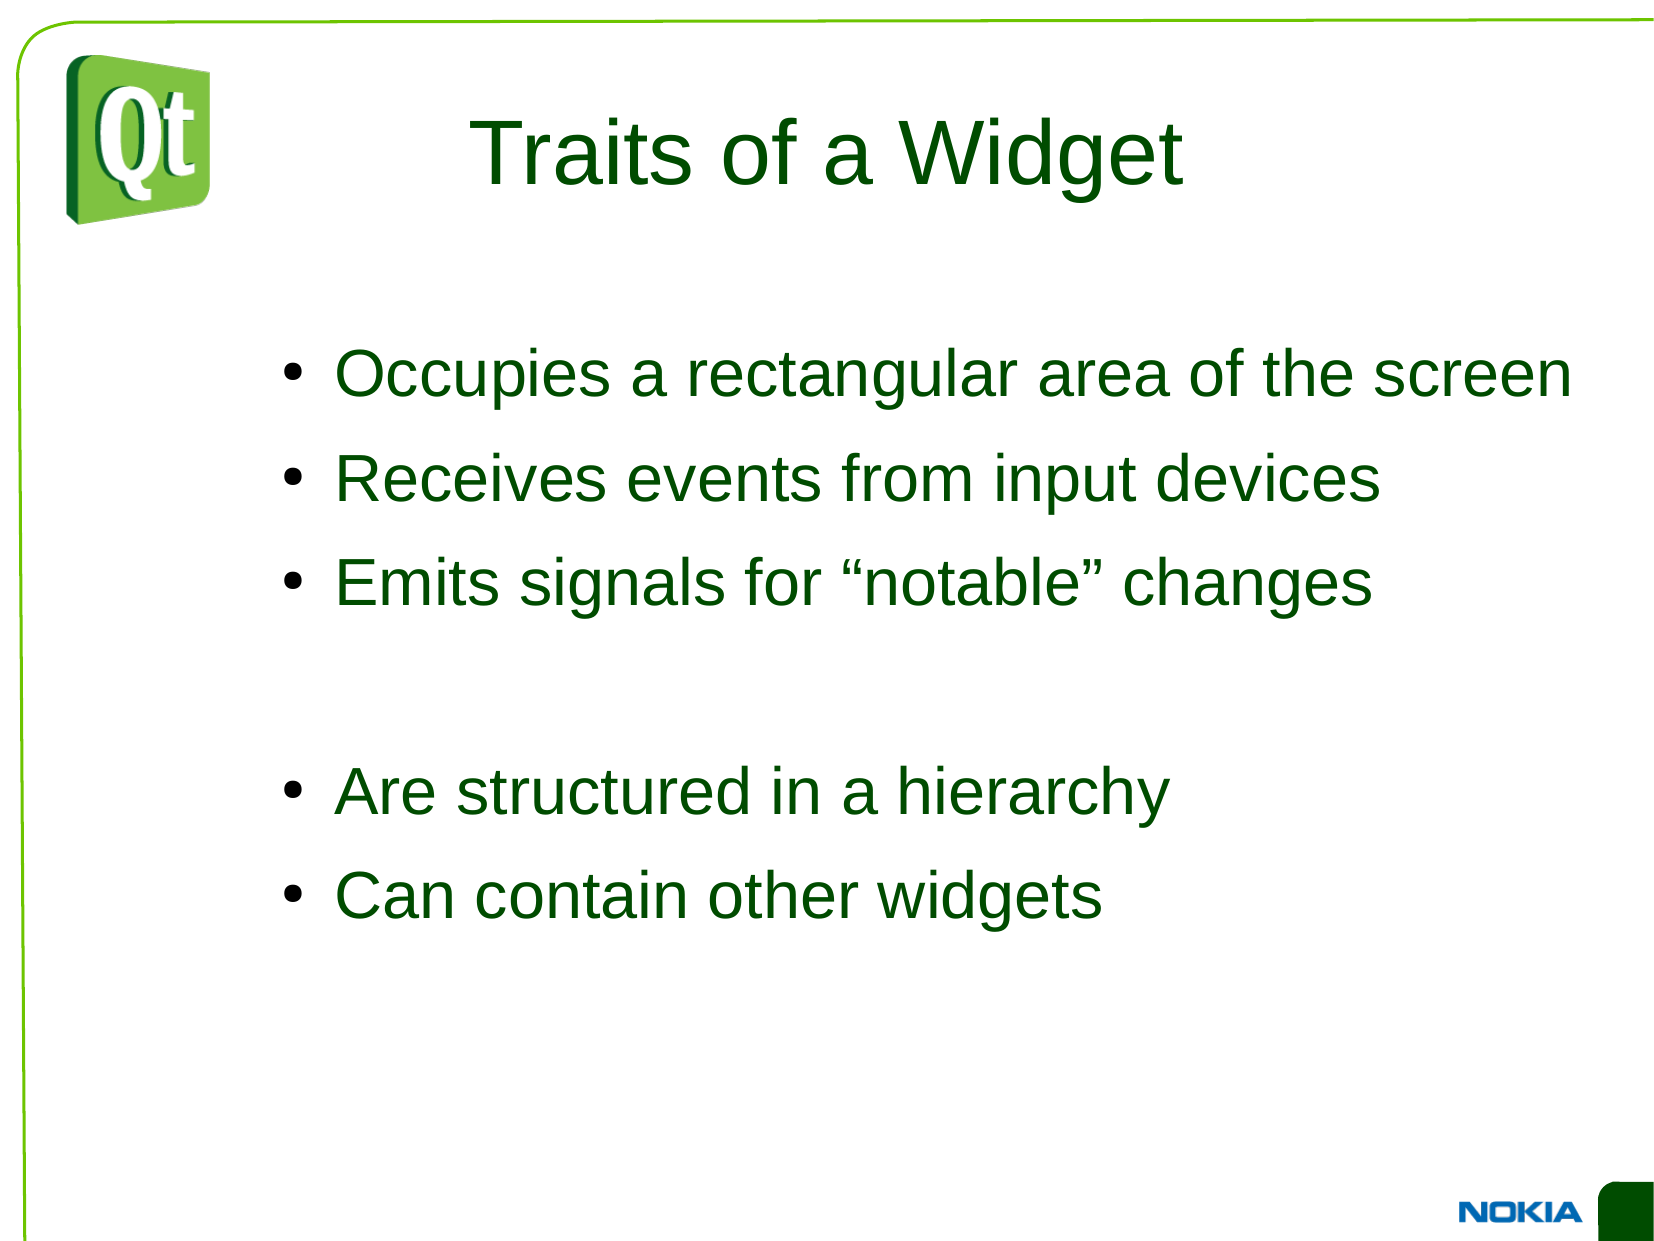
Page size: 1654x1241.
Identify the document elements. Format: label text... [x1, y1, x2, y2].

picture [66, 55, 210, 225]
picture [1459, 1201, 1583, 1223]
list Occupies a rectangular area of the screen Receives events from input devices Emits signals for “notable” changes Are structured in a hierarchy Can contain other widgets [263, 336, 1582, 1100]
title Traits of a Widget [82, 56, 1571, 250]
